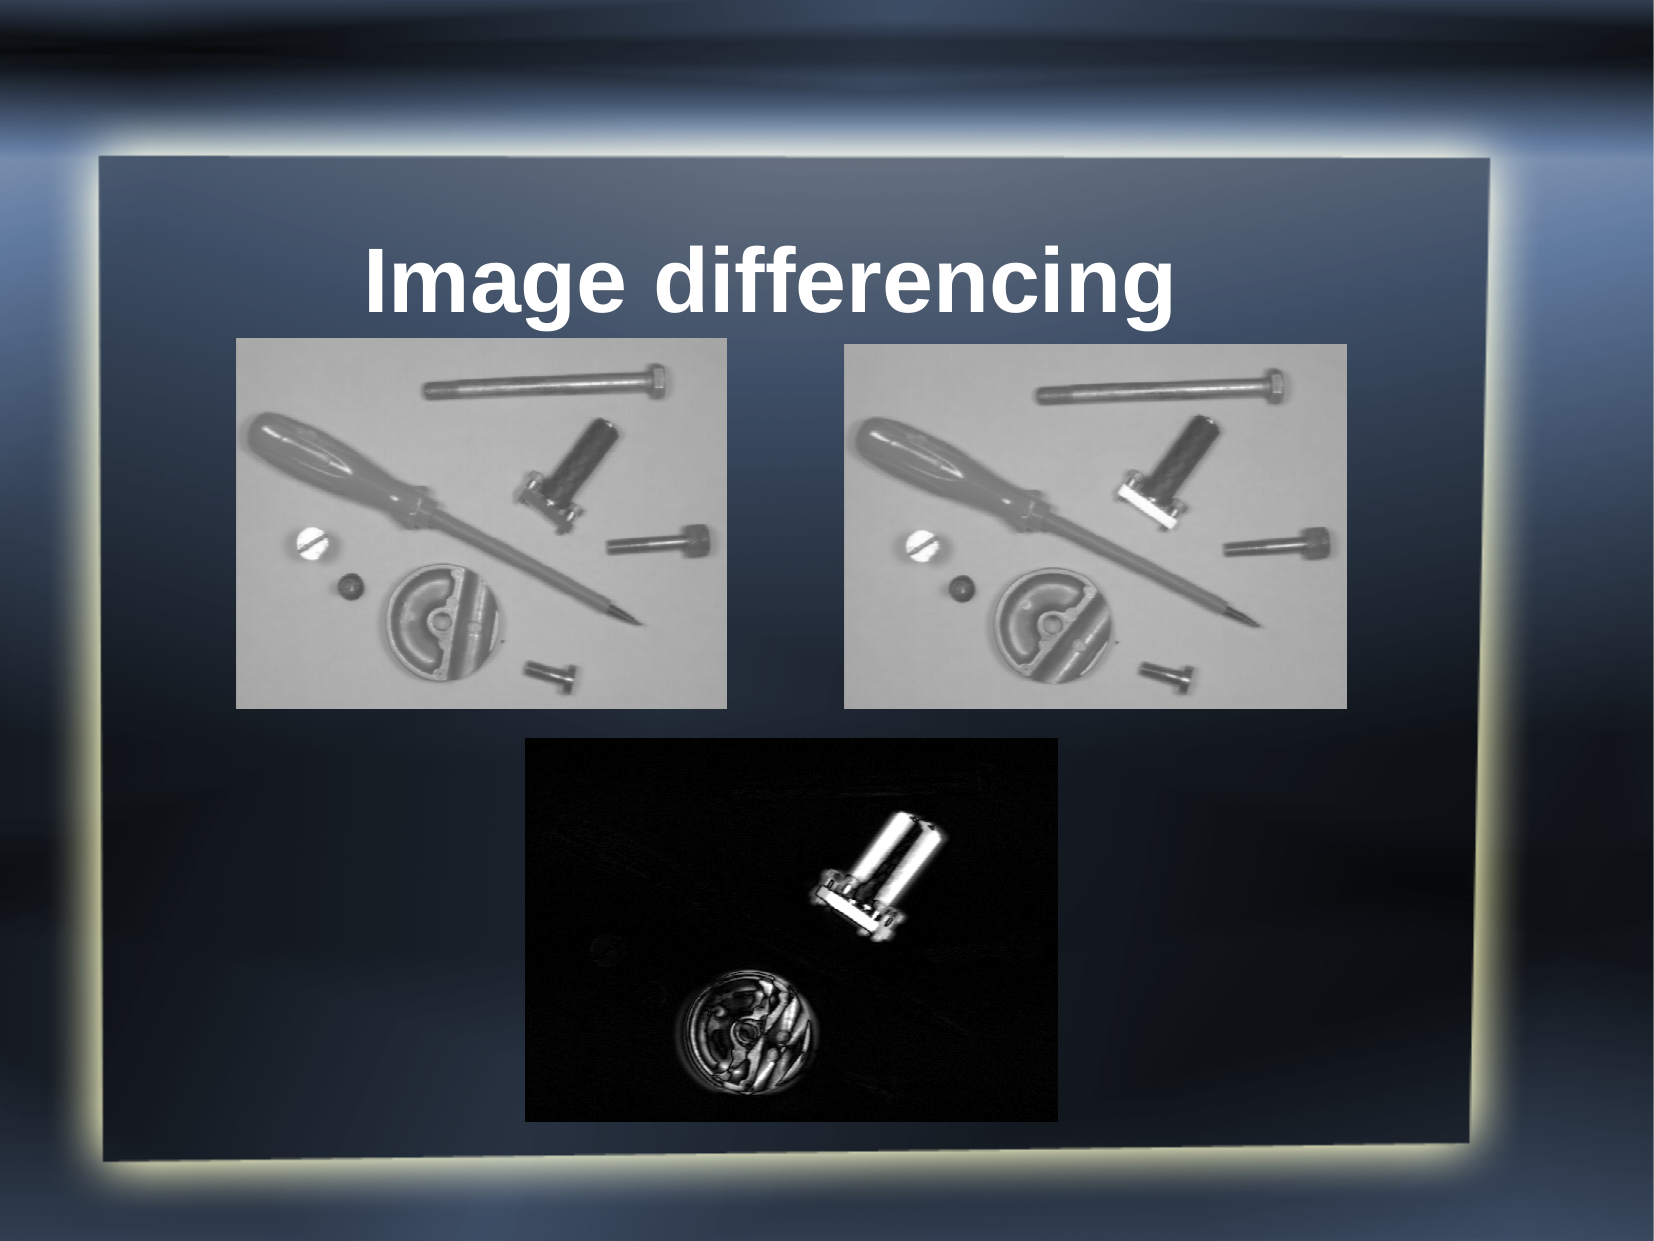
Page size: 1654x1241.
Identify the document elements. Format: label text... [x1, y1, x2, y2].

title Image differencing [124, 177, 1418, 384]
picture [0, 0, 1654, 1241]
